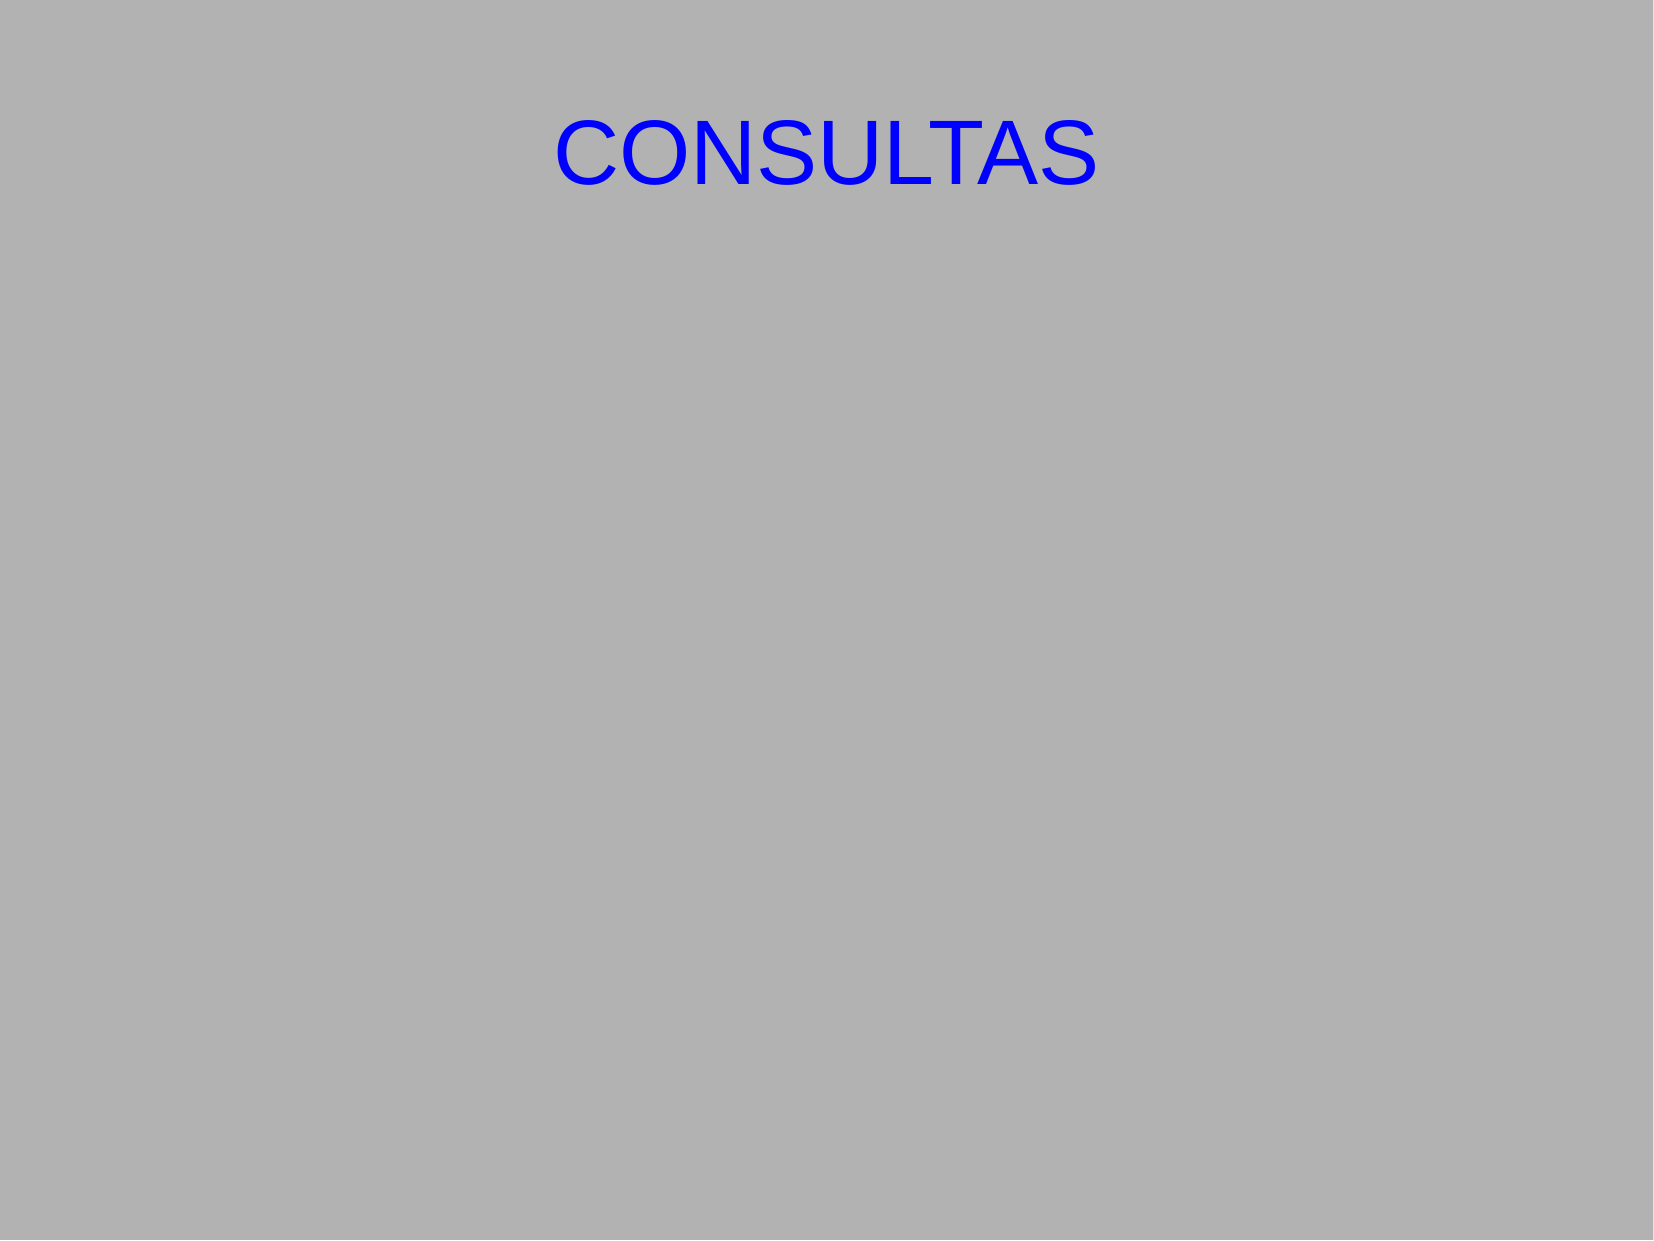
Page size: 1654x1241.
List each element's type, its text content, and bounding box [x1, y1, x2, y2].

title CONSULTAS [82, 49, 1571, 257]
